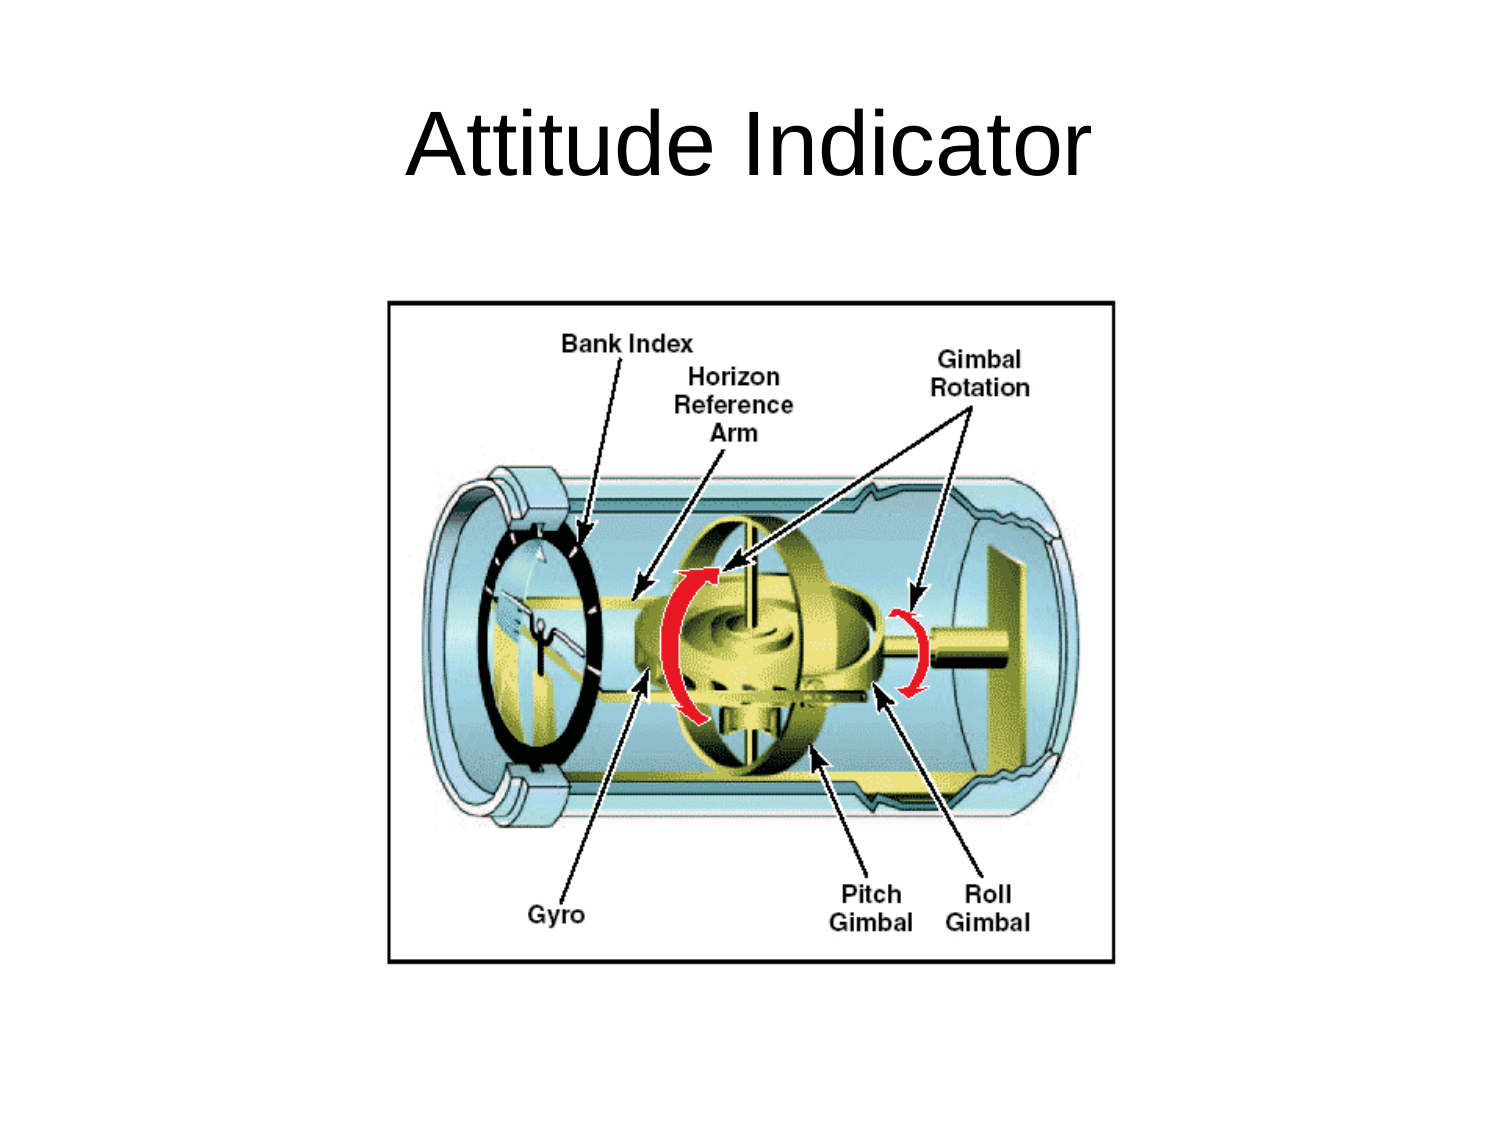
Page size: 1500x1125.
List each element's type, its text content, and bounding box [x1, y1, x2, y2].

text_box [383, 298, 1117, 969]
title Attitude Indicator [75, 45, 1426, 233]
